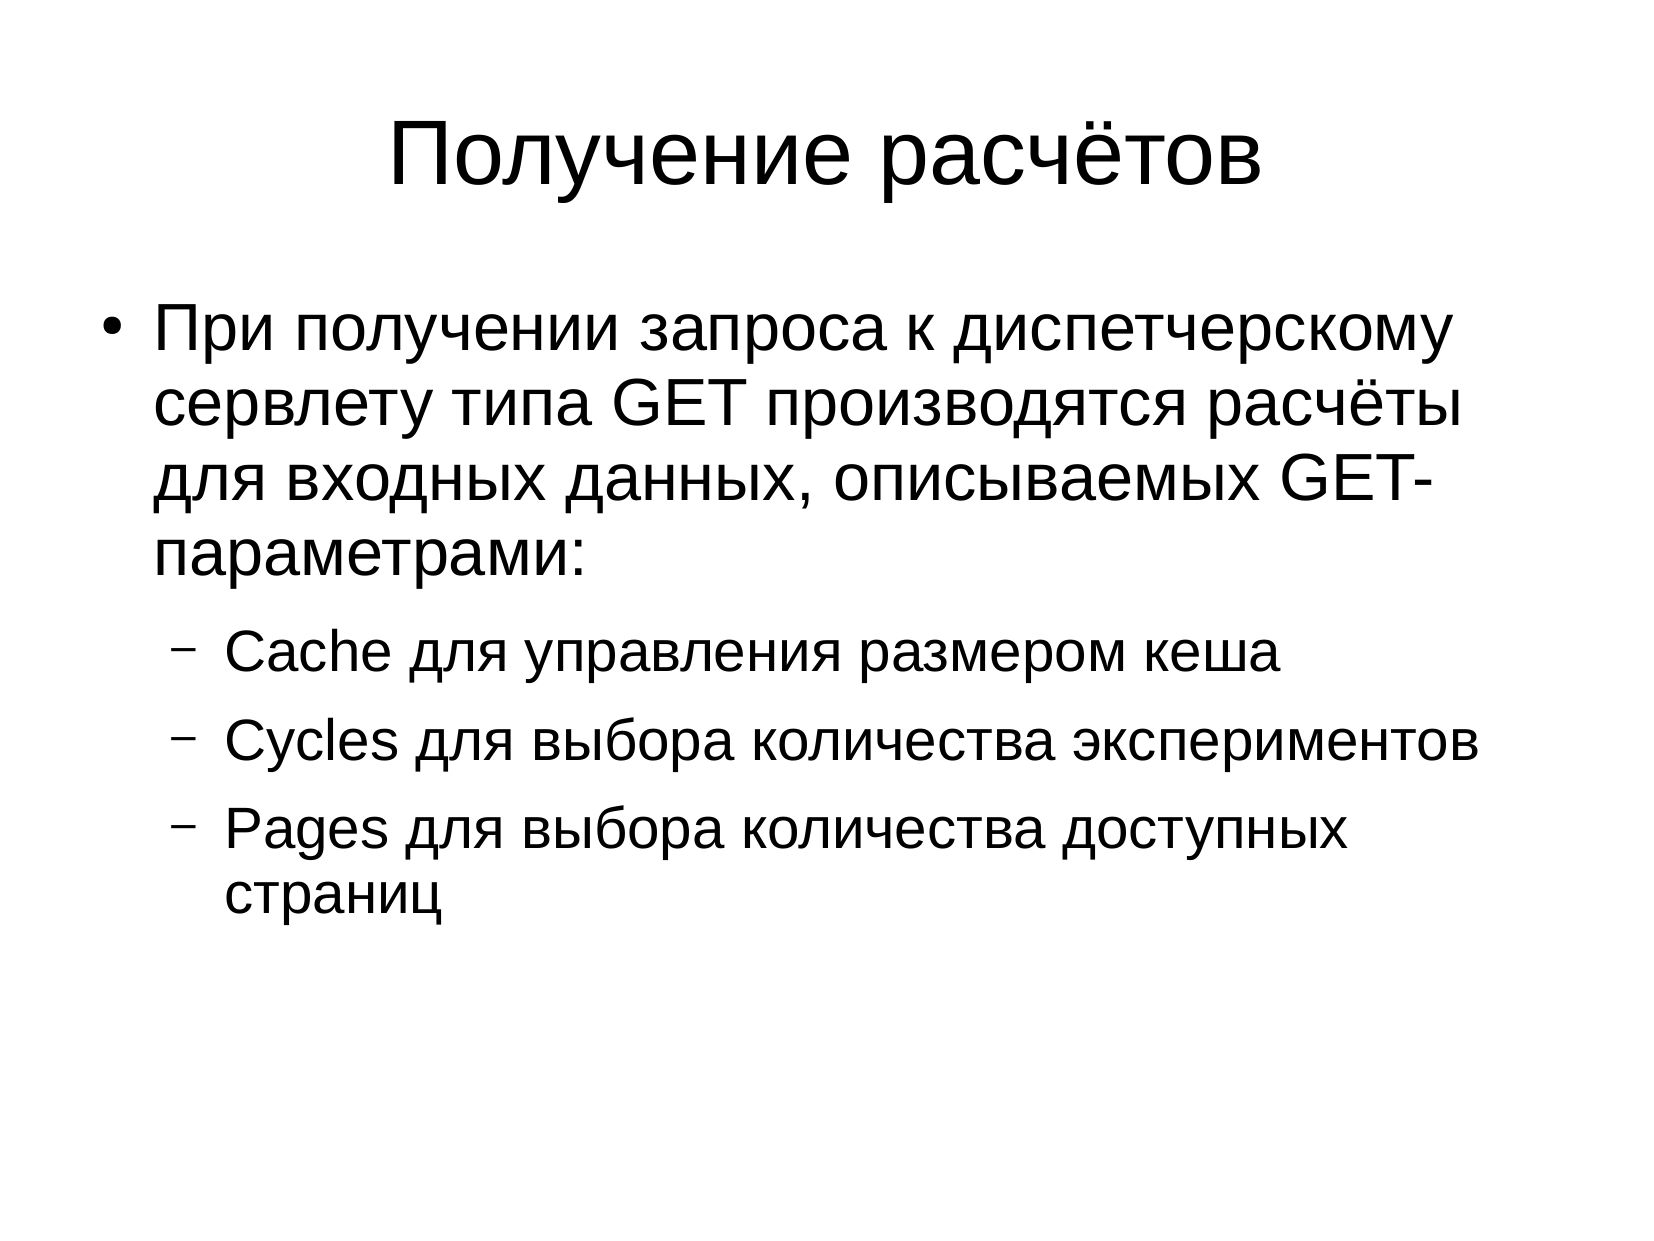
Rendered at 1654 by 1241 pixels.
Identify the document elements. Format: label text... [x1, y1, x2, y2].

title Получение расчётов [82, 49, 1571, 257]
list При получении запроса к диспетчерскому сервлету типа GET производятся расчёты для входных данных, описываемых GET-параметрами: Cache для управления размером кеша Cycles для выбора количества экспериментов Pages для выбора количества доступных страниц [82, 290, 1538, 1010]
